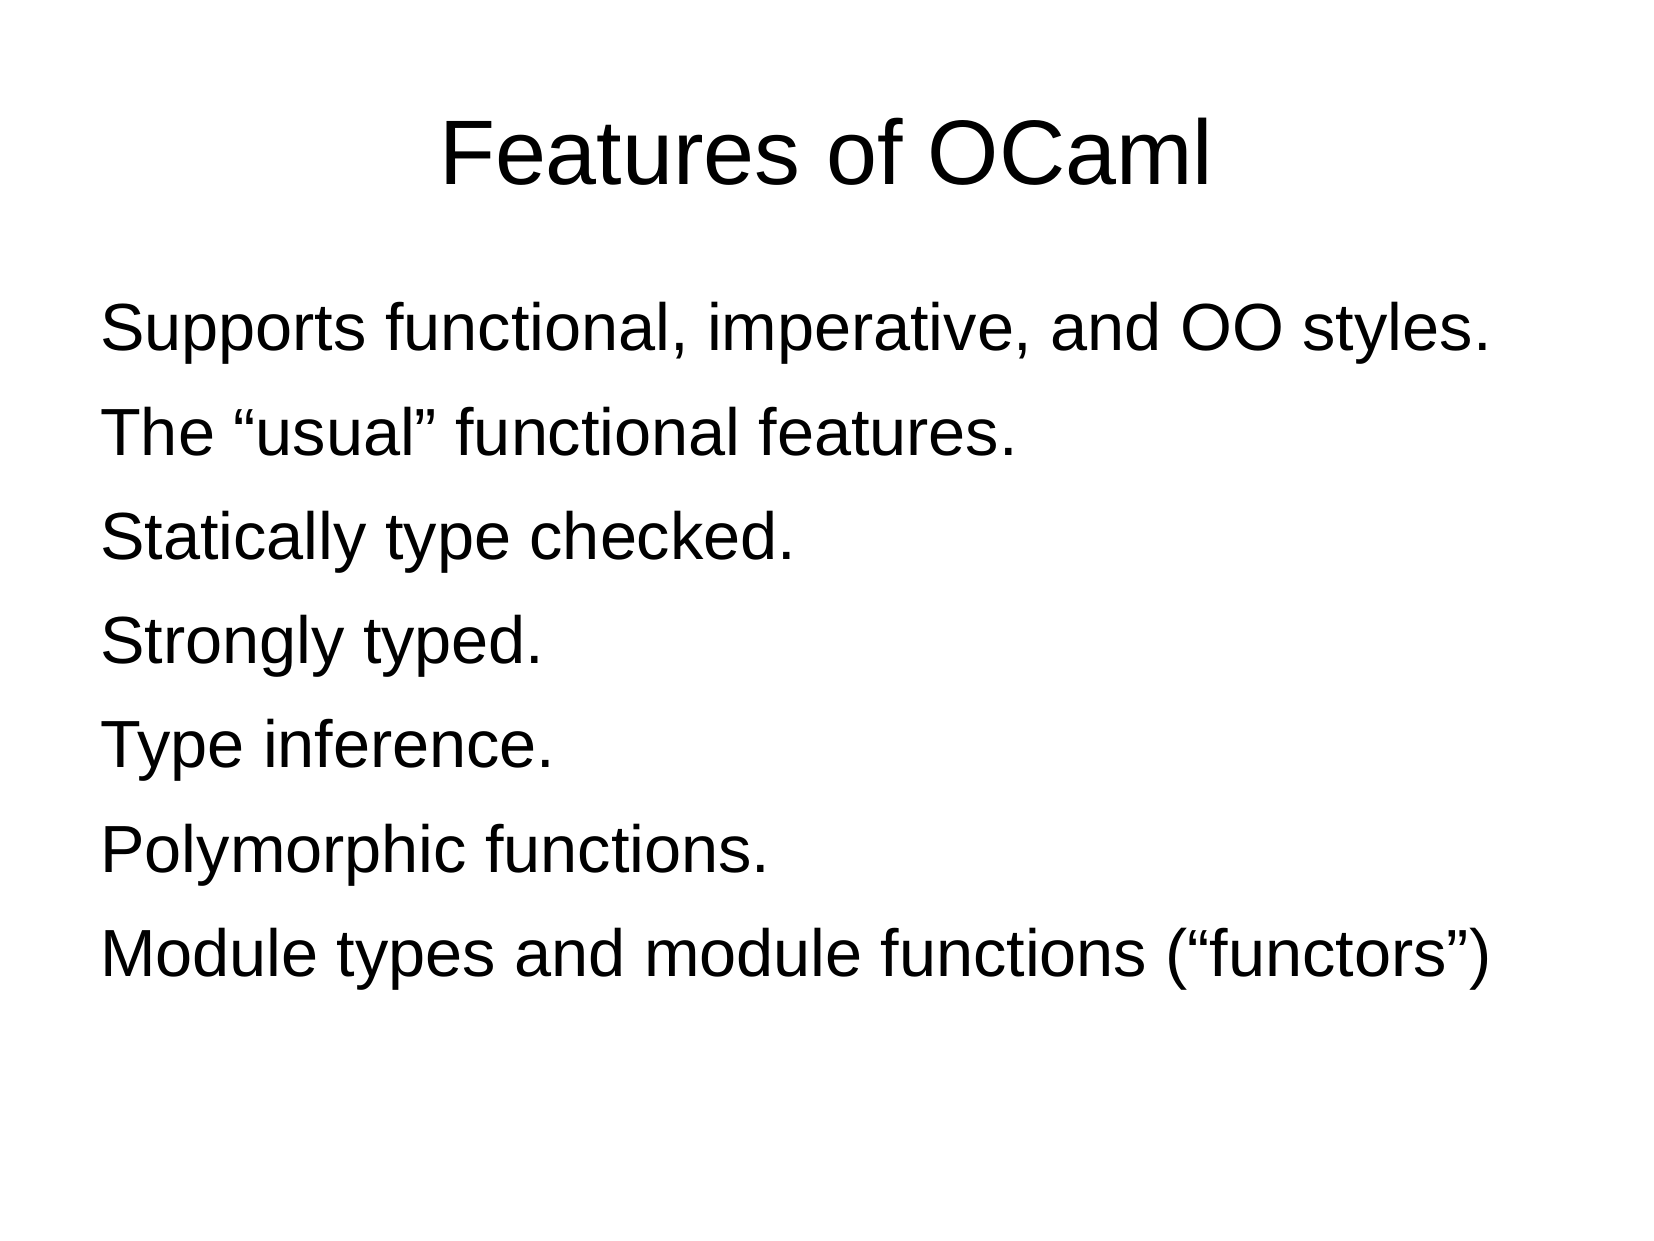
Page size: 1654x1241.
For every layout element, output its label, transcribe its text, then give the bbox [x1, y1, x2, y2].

list Supports functional, imperative, and OO styles. The “usual” functional features. Statically type checked. Strongly typed. Type inference. Polymorphic functions. Module types and module functions (“functors”) [82, 290, 1571, 1094]
title Features of OCaml [82, 56, 1571, 250]
